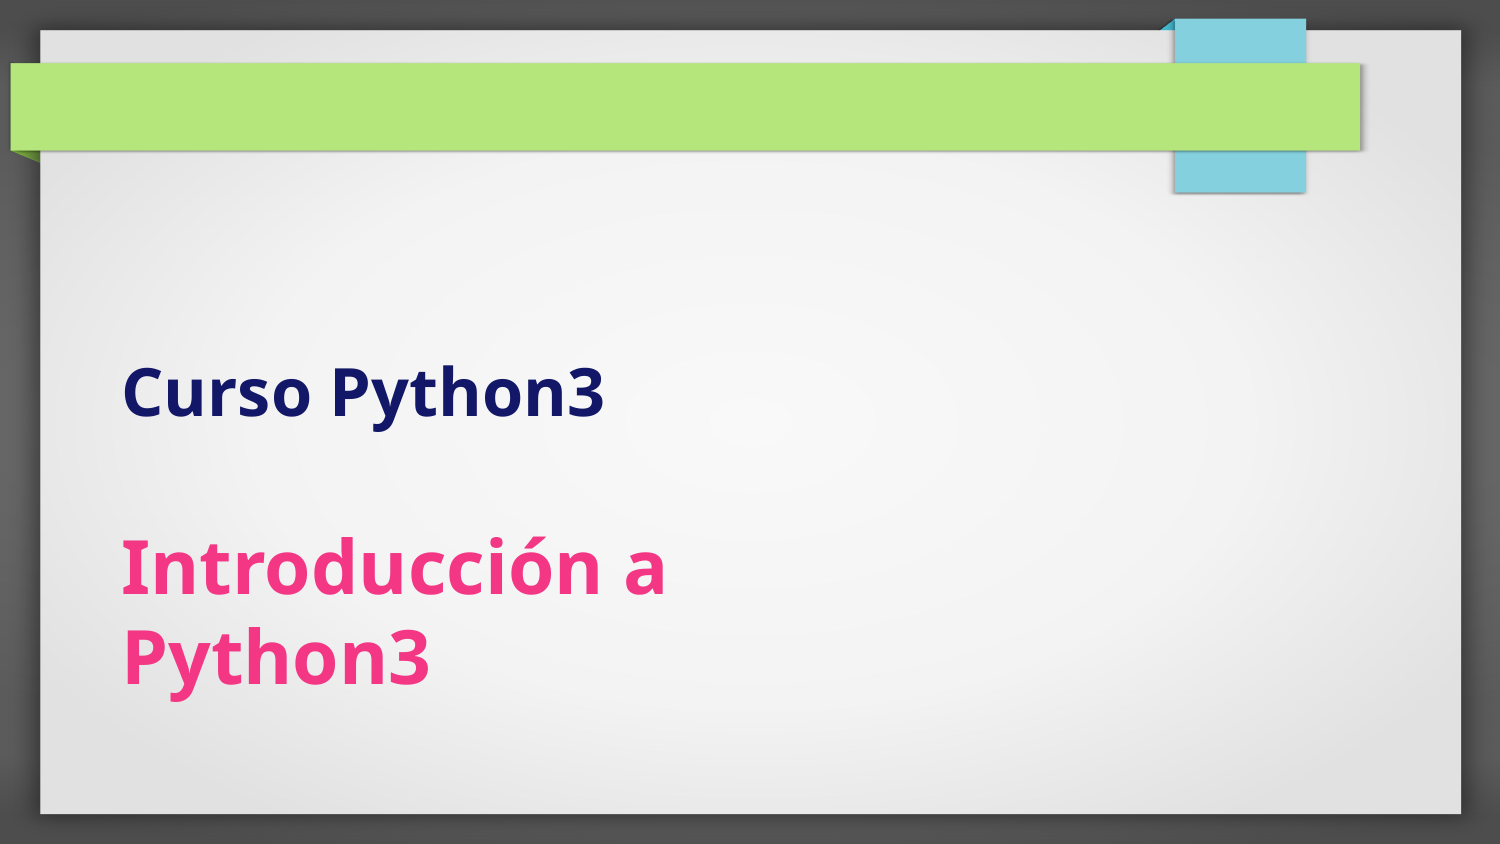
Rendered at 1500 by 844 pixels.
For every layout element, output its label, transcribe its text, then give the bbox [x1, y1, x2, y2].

picture [0, 0, 1500, 844]
title Curso Python3 Introducción a Python3 [106, 520, 801, 715]
